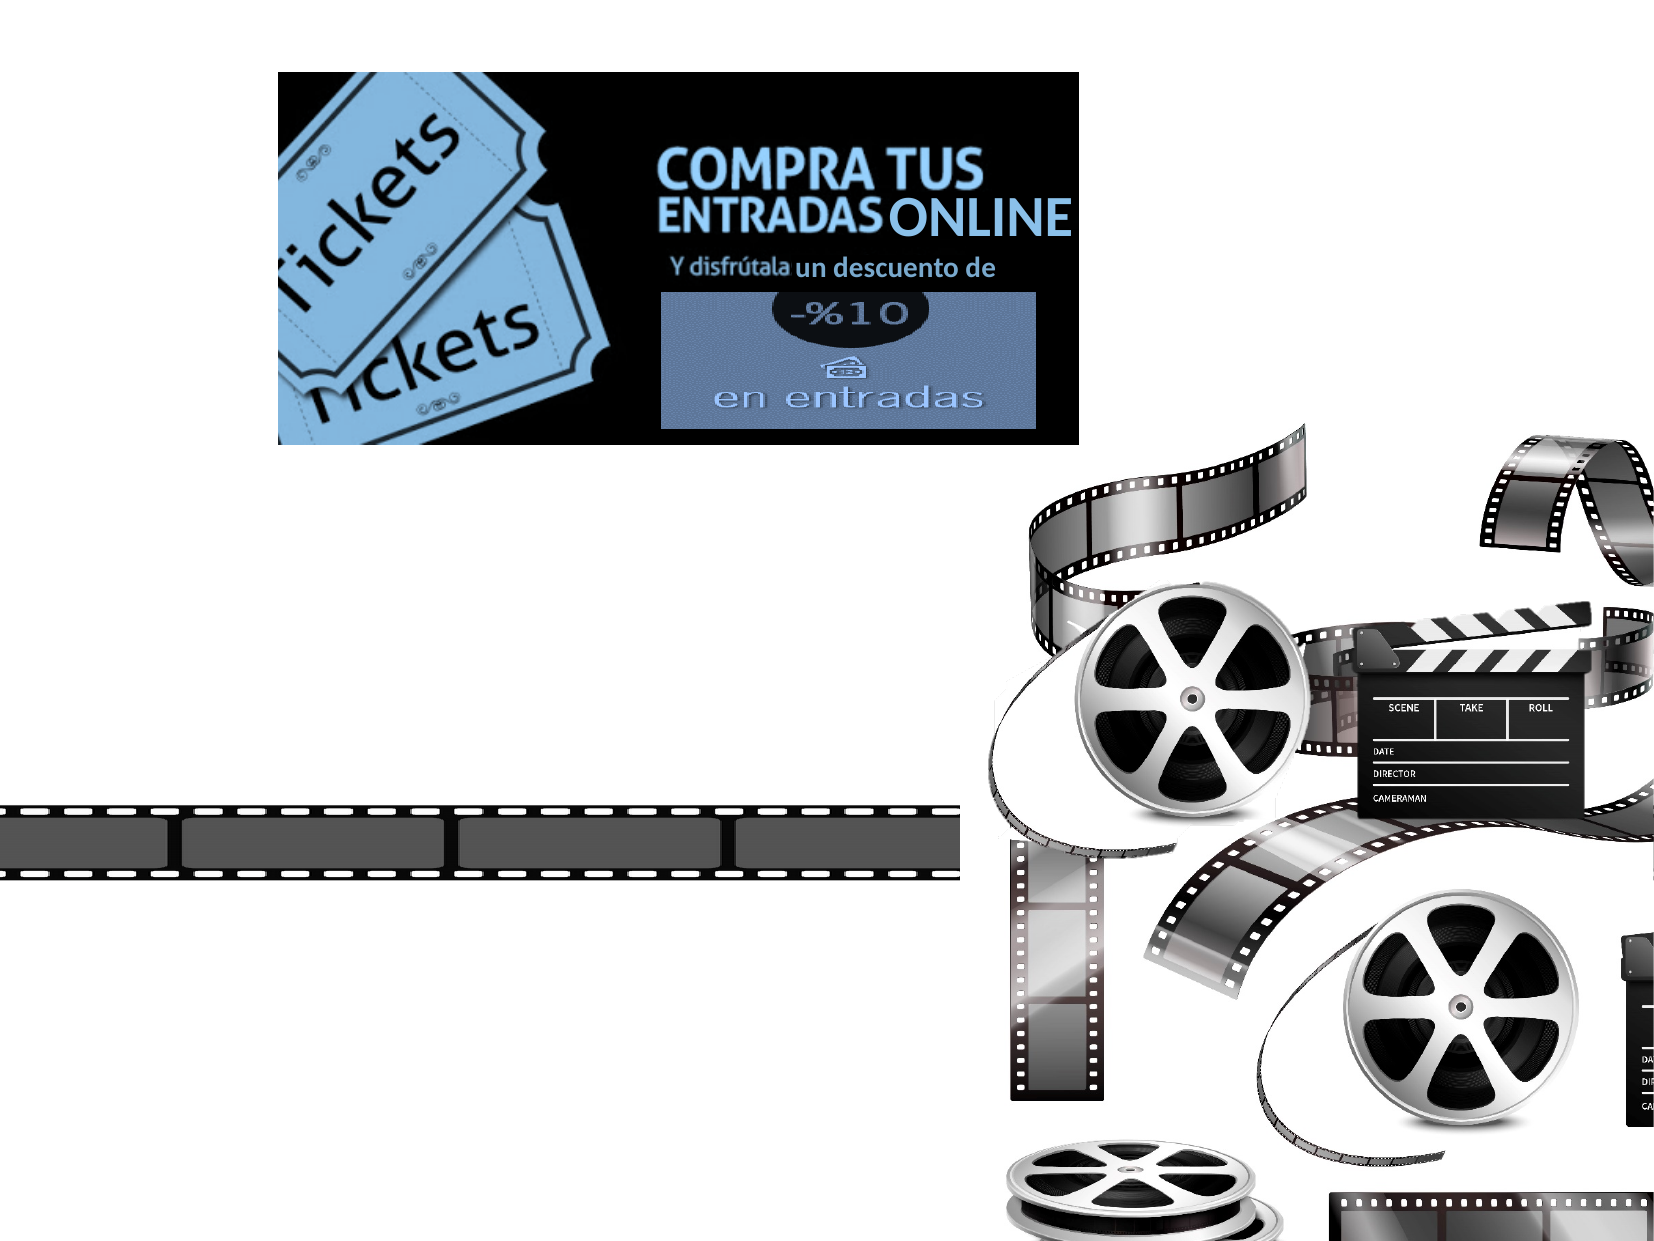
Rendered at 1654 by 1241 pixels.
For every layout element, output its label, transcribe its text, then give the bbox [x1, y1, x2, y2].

text_box ONLINE [873, 170, 1161, 257]
text_box un descuento de [780, 241, 1142, 292]
picture [0, 72, 1654, 1241]
